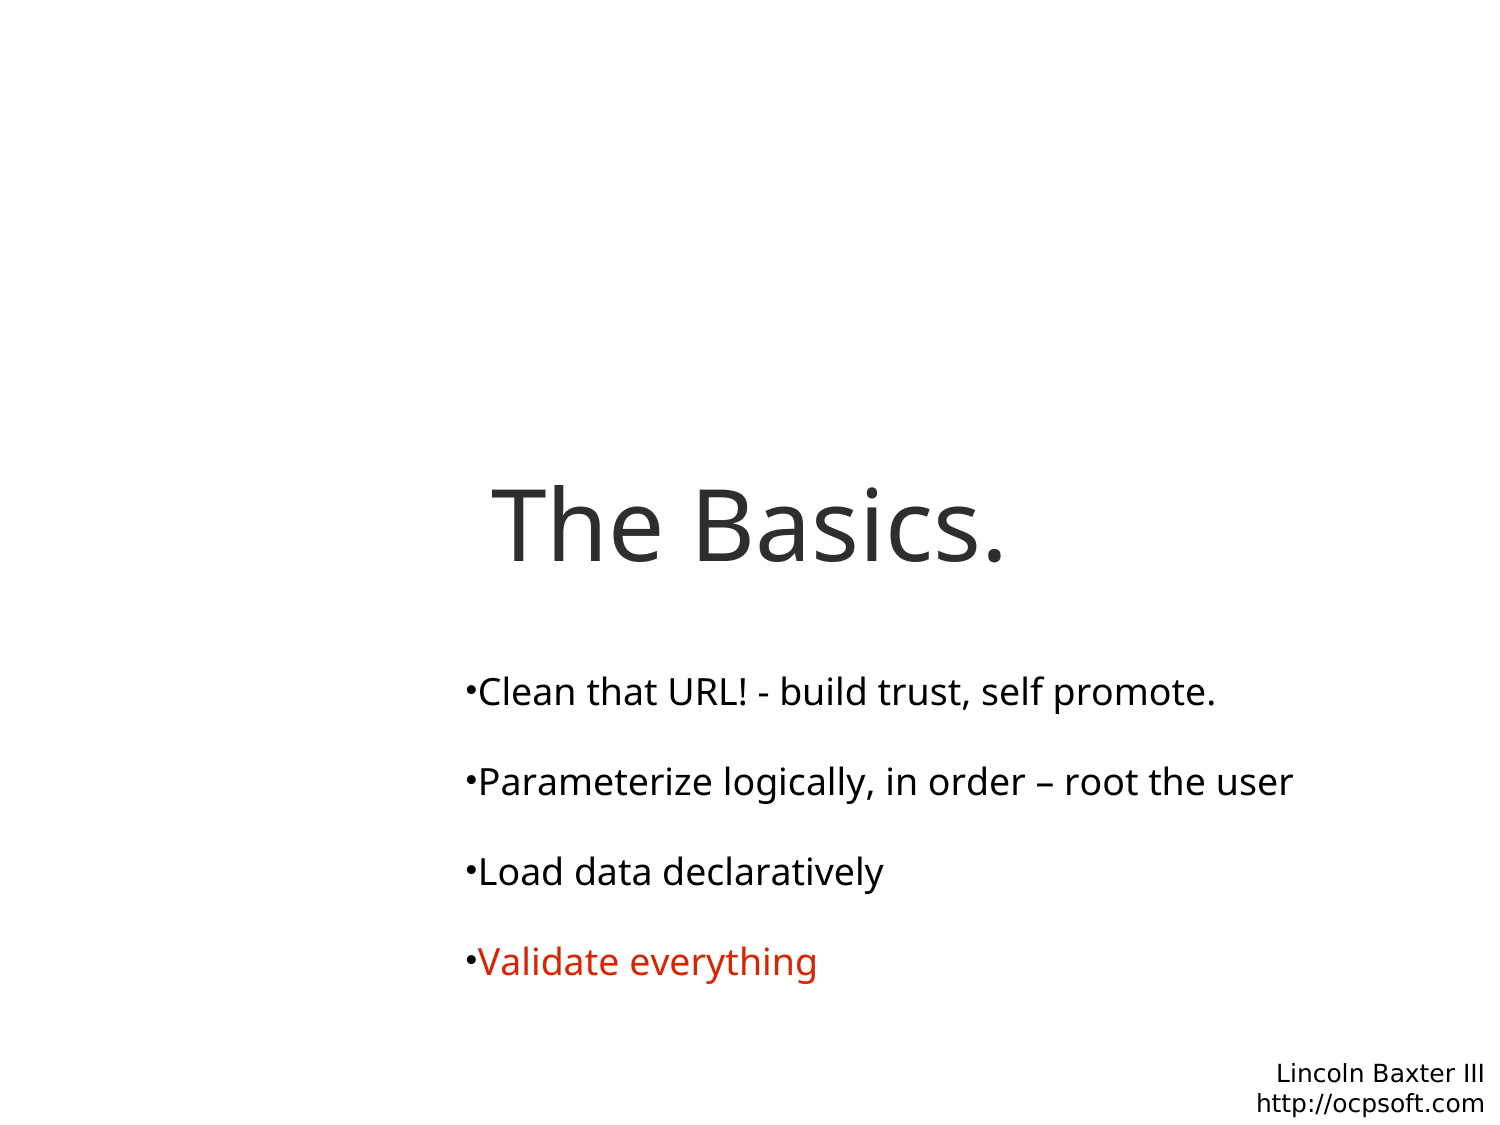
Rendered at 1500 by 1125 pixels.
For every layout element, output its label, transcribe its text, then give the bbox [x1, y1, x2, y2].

subtitle The Basics. [75, 112, 1425, 931]
text_box Clean that URL! - build trust, self promote. Parameterize logically, in order – root the user Load data declaratively Validate everything [450, 660, 1367, 991]
